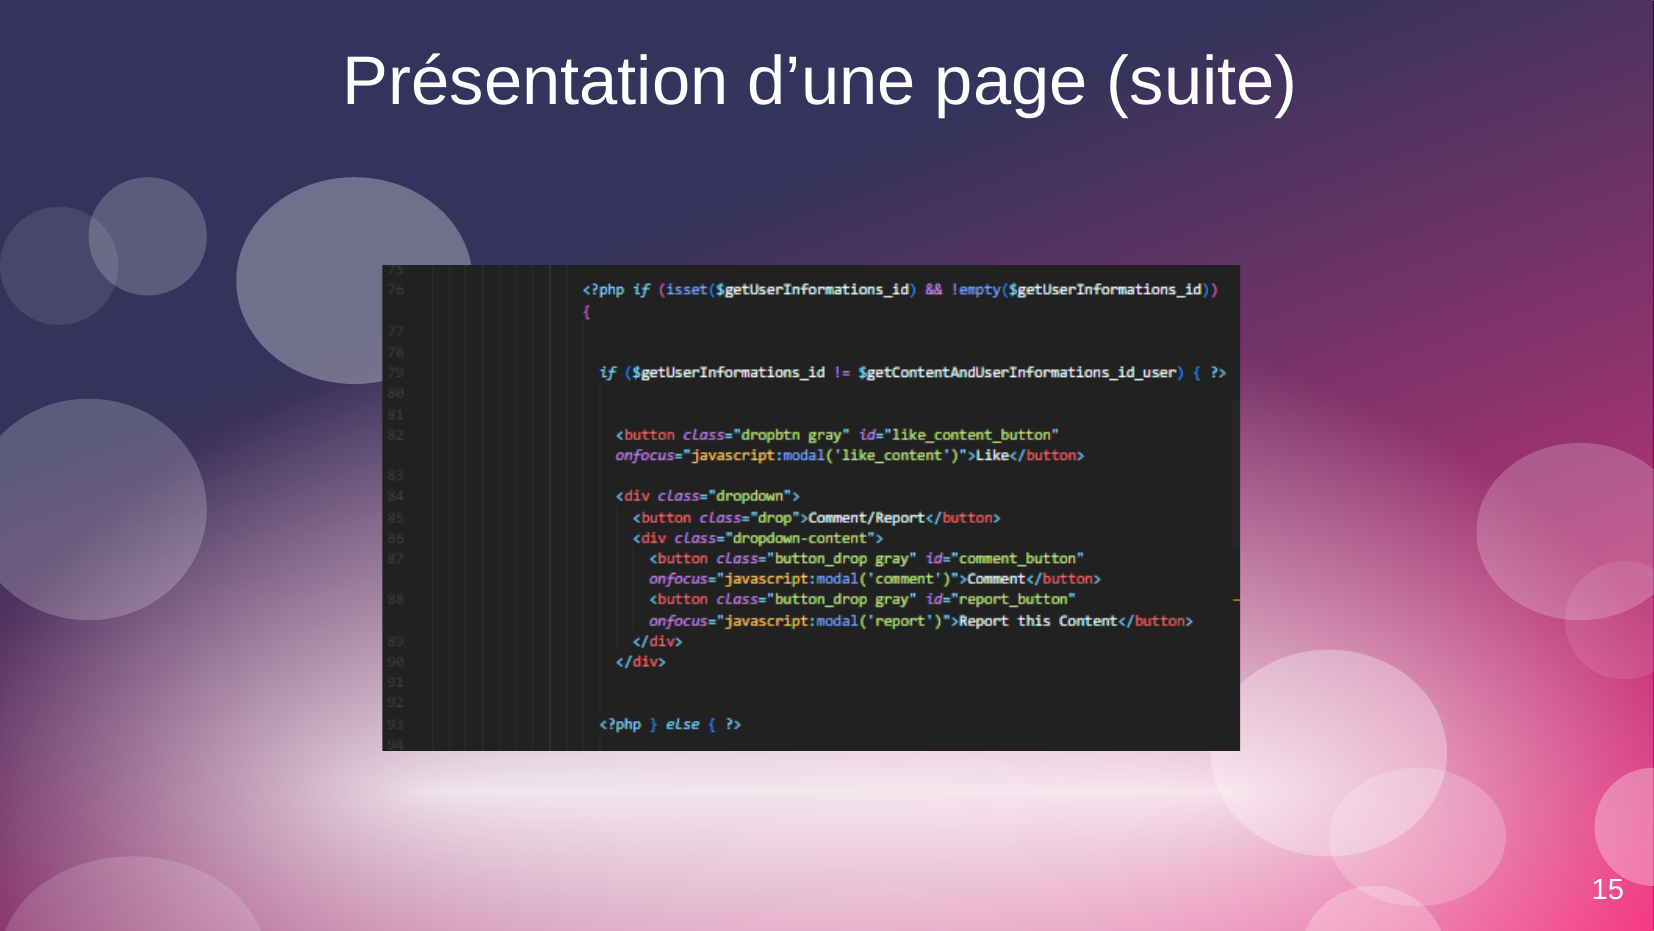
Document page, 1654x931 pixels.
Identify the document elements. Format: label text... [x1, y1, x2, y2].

title Présentation d’une page (suite) [82, 0, 1559, 163]
picture [382, 265, 1241, 751]
